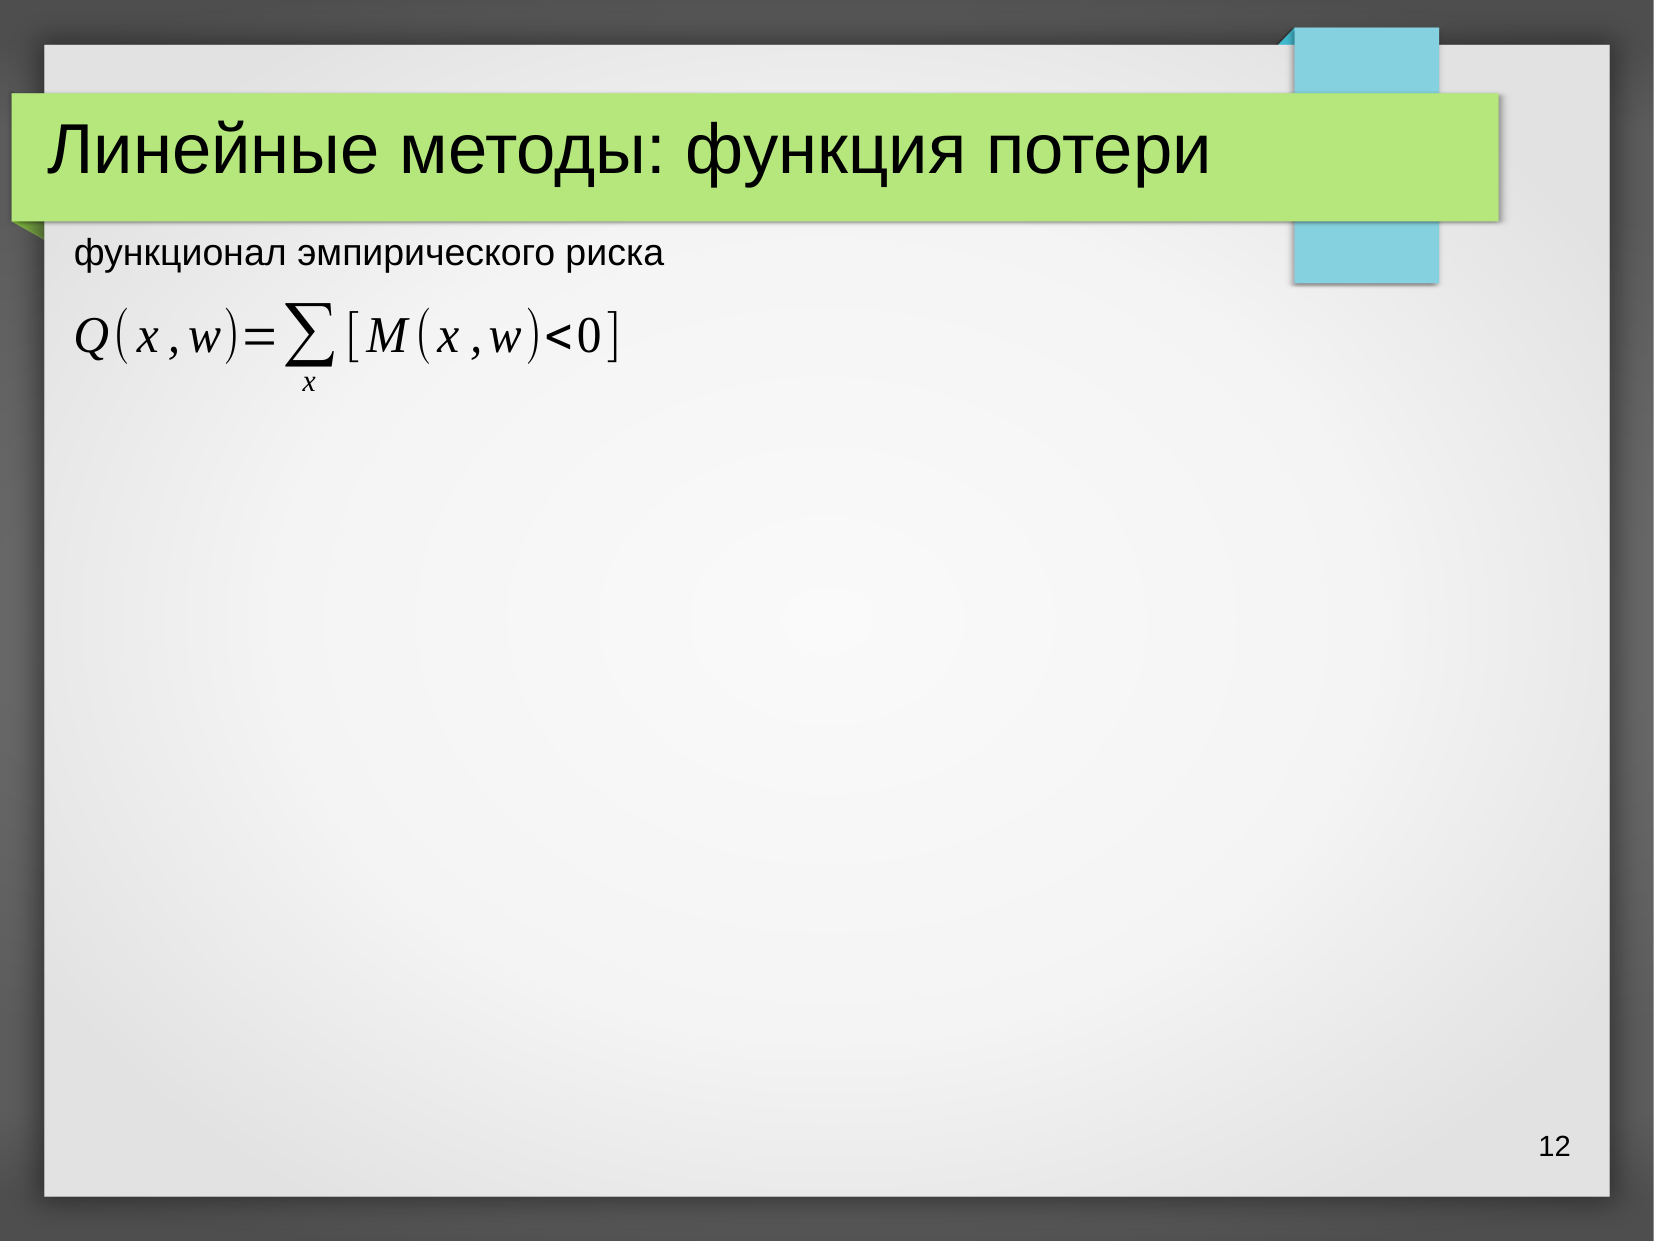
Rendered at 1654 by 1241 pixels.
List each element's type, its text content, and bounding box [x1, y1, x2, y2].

title Линейные методы: функция потери [47, 109, 1501, 189]
picture [0, 0, 1654, 1241]
chart [67, 299, 626, 402]
text_box функционал эмпирического риска [59, 224, 697, 284]
